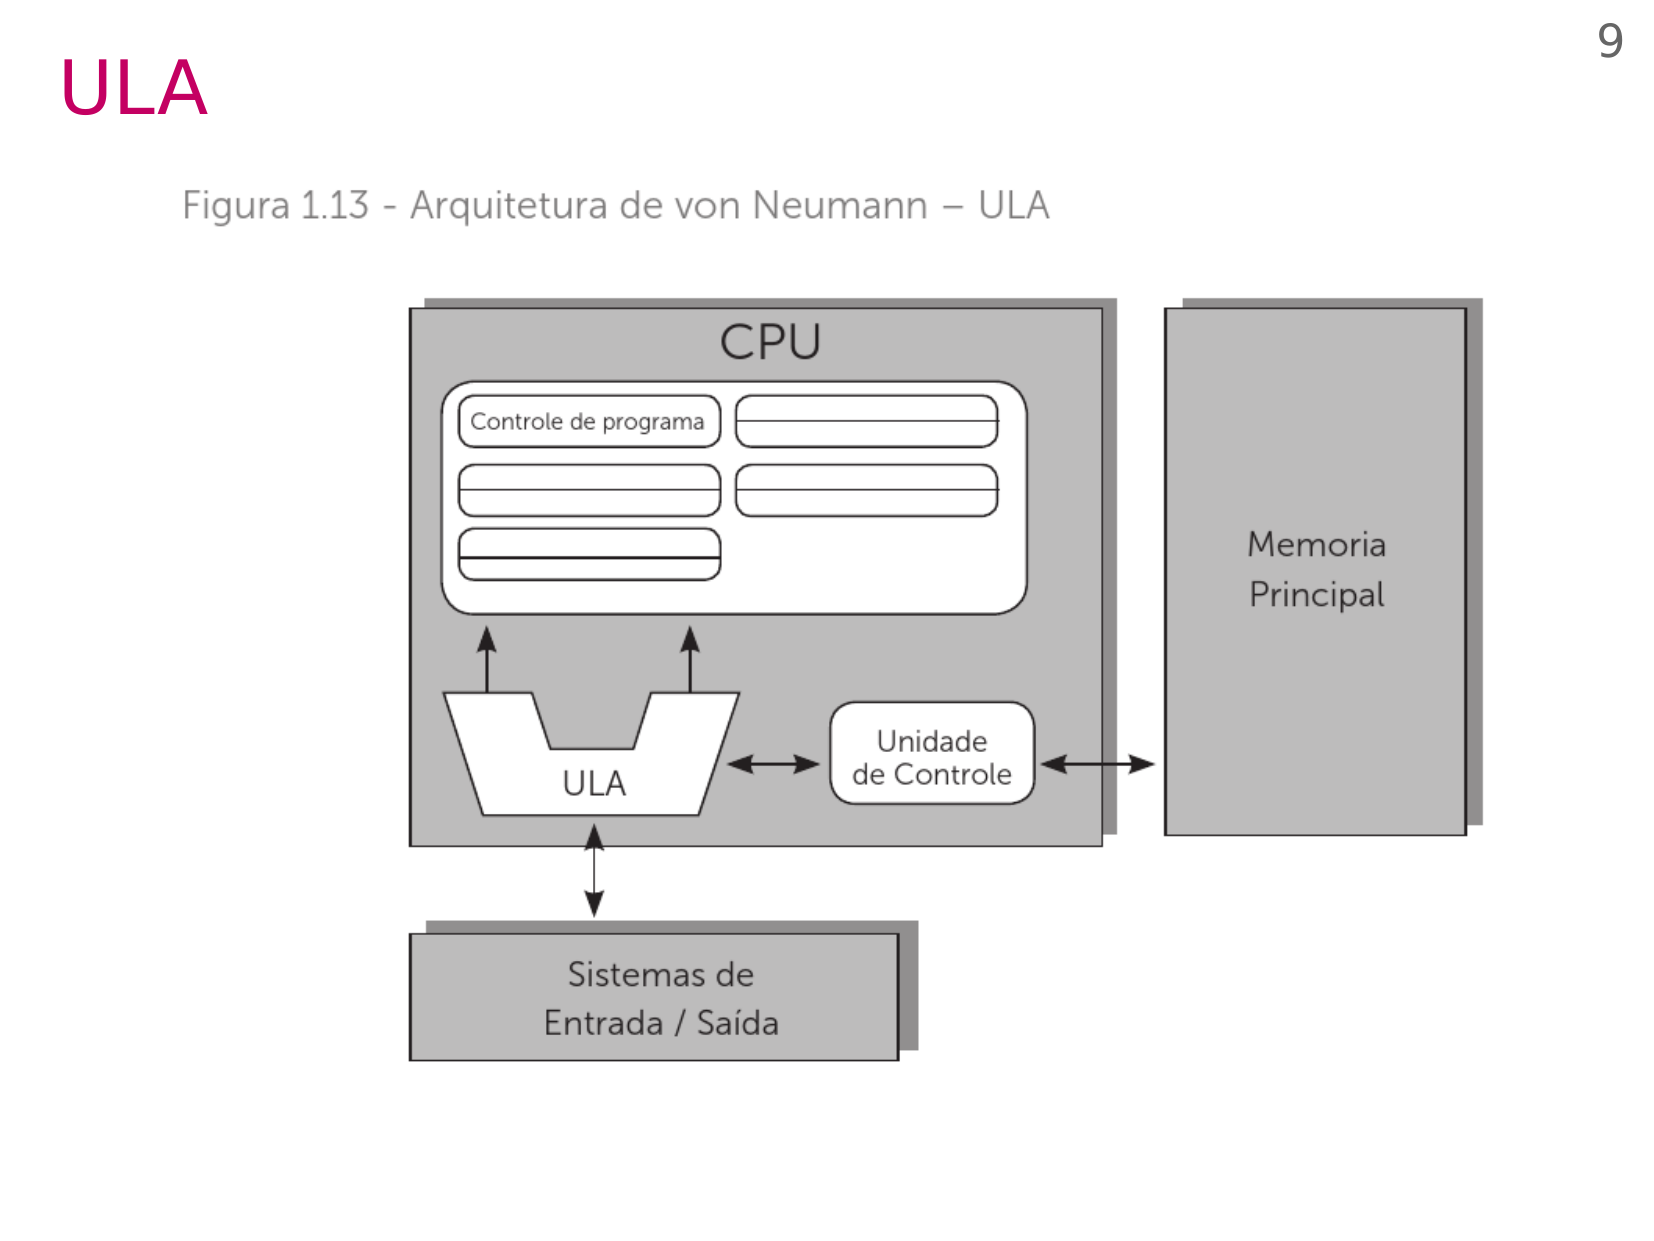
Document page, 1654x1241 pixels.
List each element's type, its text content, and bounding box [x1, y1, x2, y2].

title ULA [59, 29, 1625, 148]
picture [173, 178, 1491, 1071]
